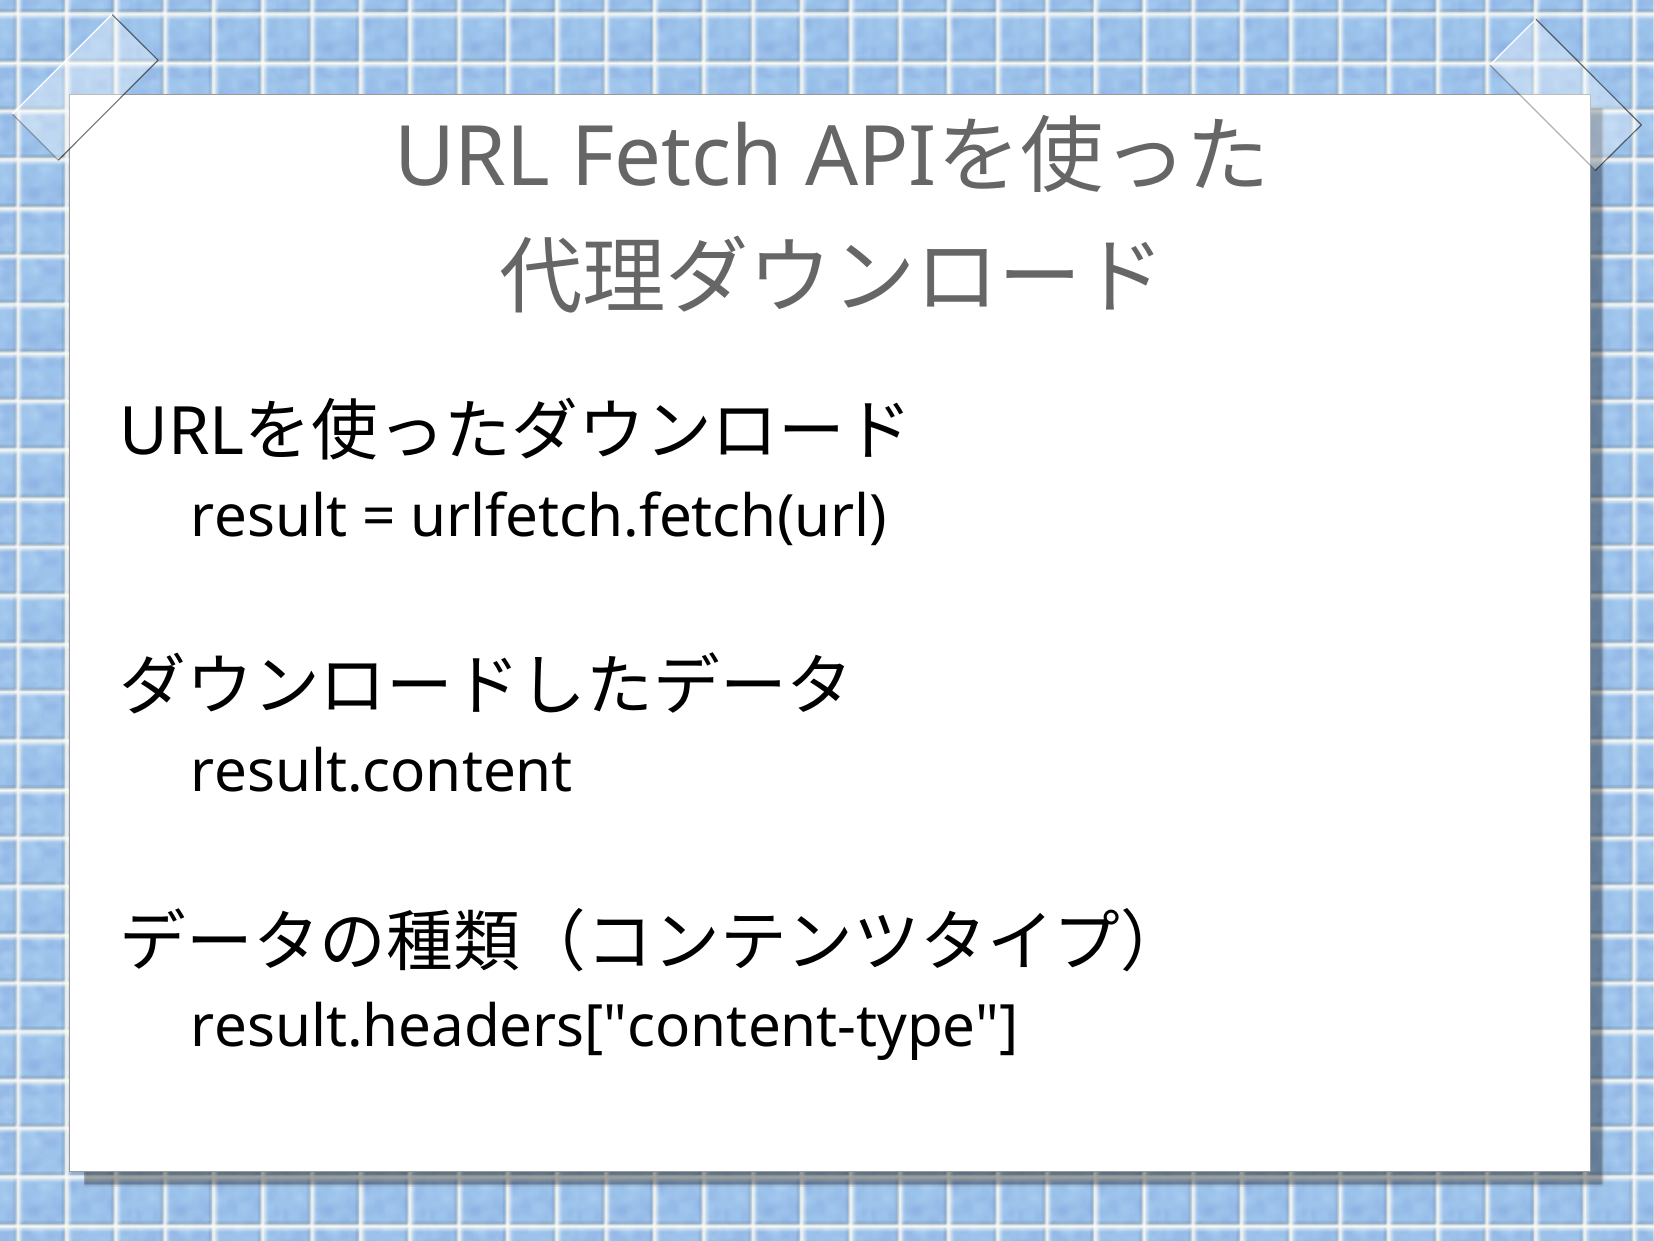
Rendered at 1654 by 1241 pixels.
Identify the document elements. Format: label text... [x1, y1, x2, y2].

picture [0, 0, 1654, 1241]
title URL Fetch APIを使った 代理ダウンロード [116, 109, 1548, 311]
list URLを使ったダウンロード result = urlfetch.fetch(url) ダウンロードしたデータ result.content データの種類（コンテンツタイプ） result.headers["content-type"] [119, 376, 1547, 1146]
